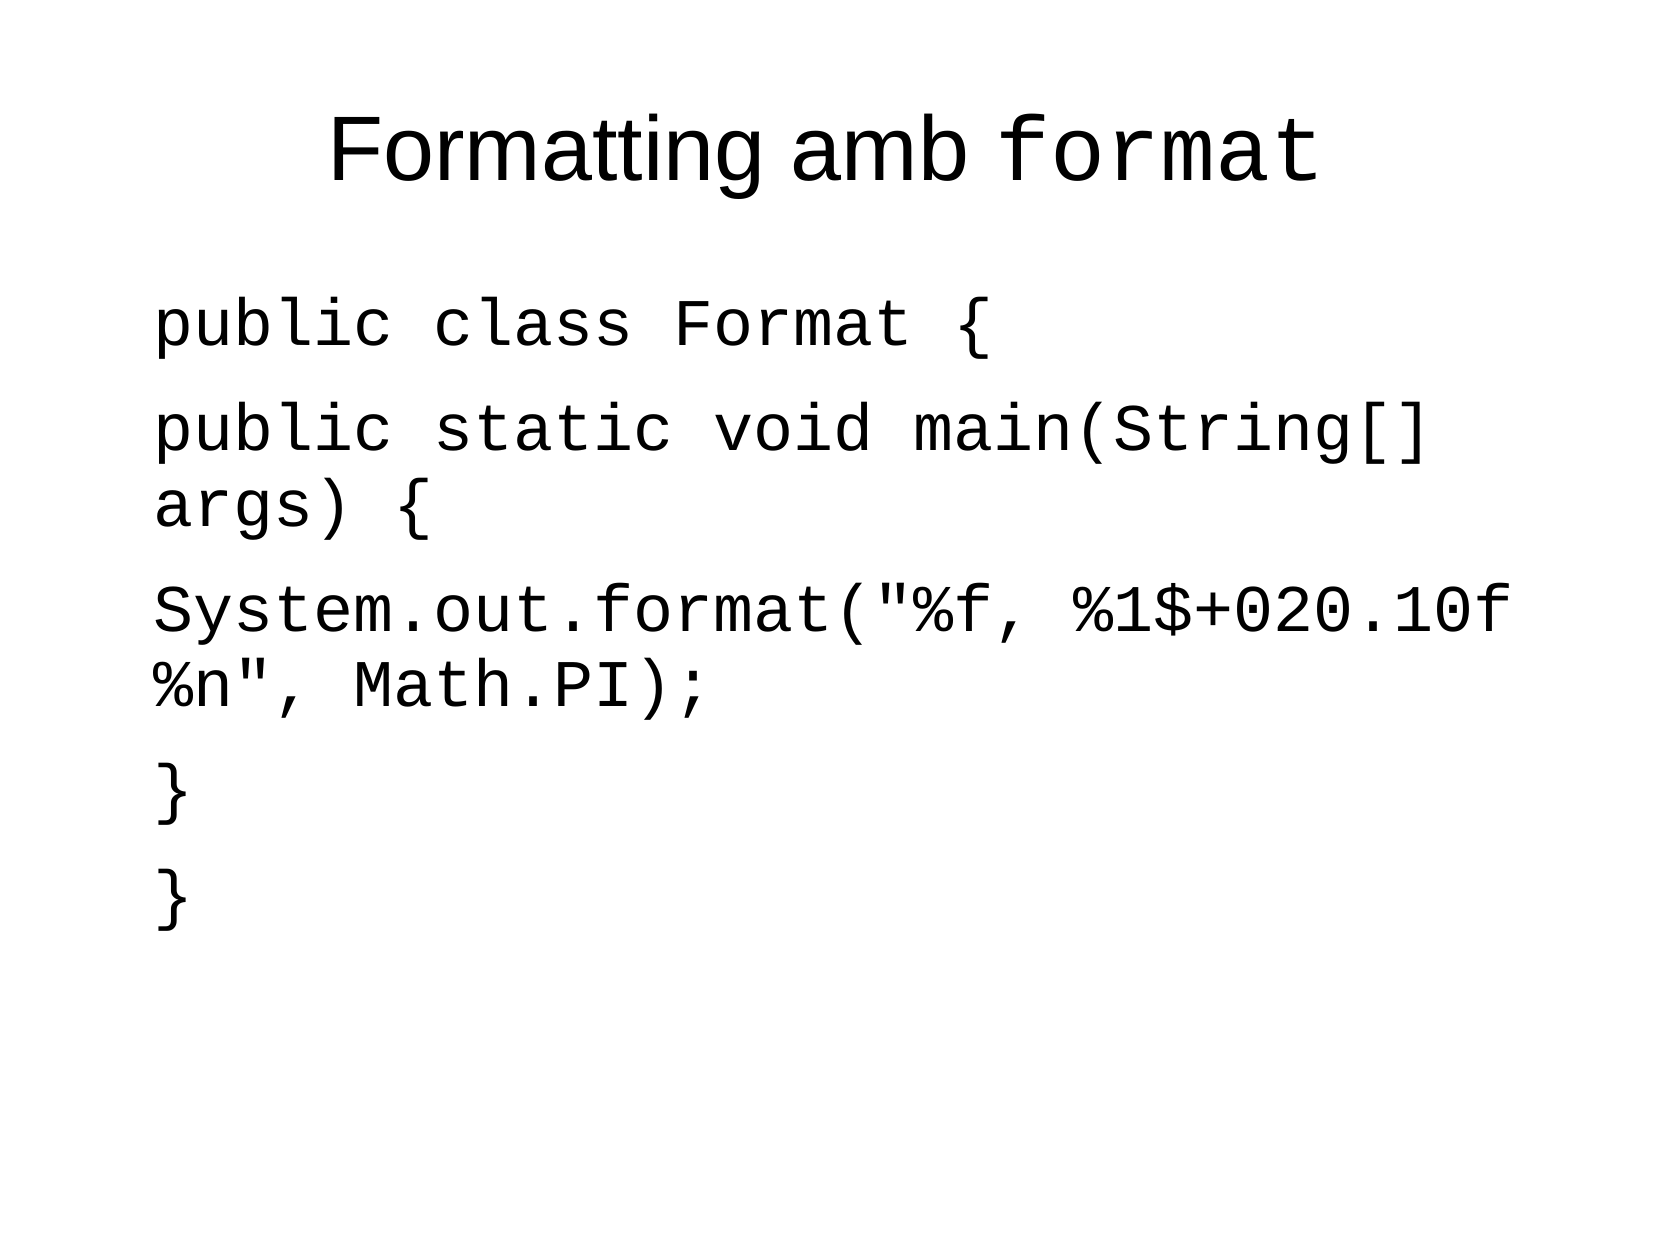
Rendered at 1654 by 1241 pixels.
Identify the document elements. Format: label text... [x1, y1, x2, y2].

title Formatting amb format [82, 49, 1571, 257]
list public class Format { public static void main(String[] args) { System.out.format("%f, %1$+020.10f %n", Math.PI); } } [82, 290, 1571, 1010]
